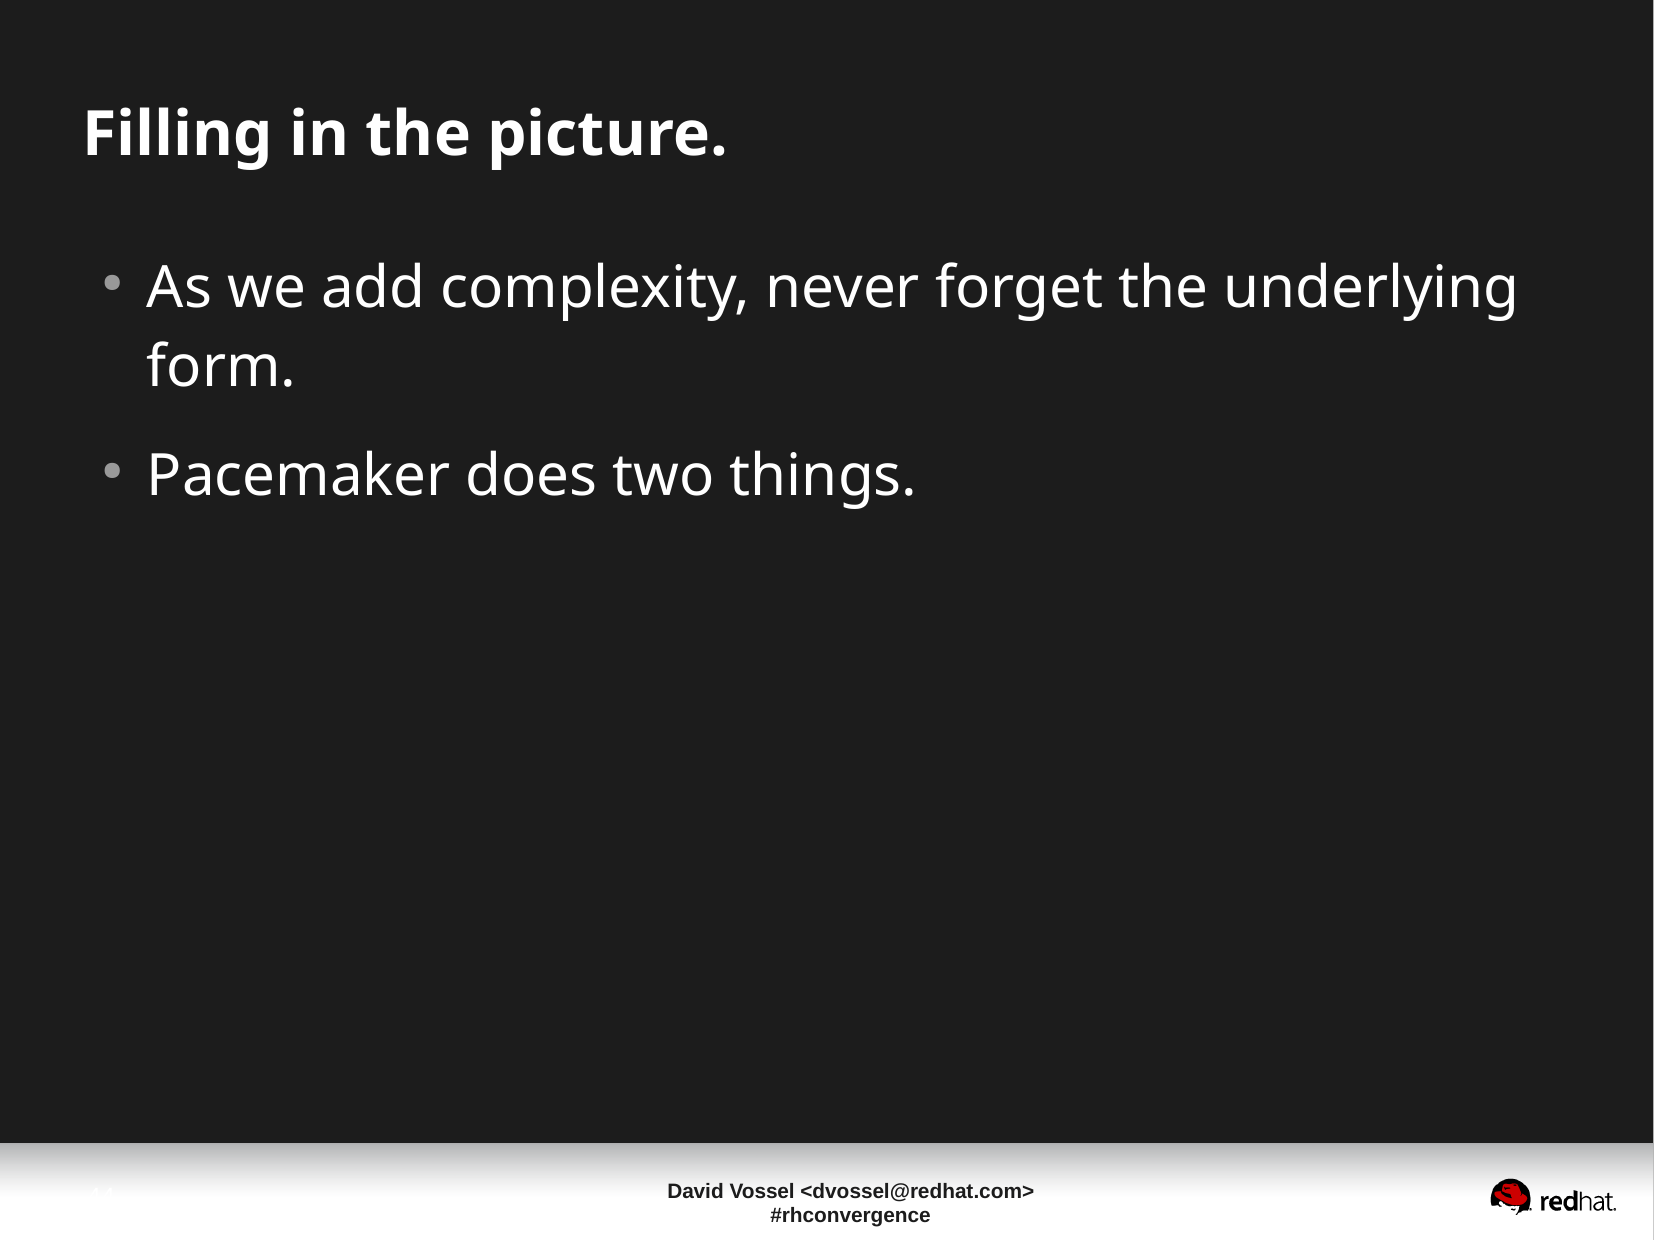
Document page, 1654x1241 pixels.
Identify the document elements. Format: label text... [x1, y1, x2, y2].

title Filling in the picture. [82, 37, 1571, 226]
list As we add complexity, never forget the underlying form. Pacemaker does two things. [86, 244, 1576, 1039]
picture [0, 1143, 1654, 1241]
